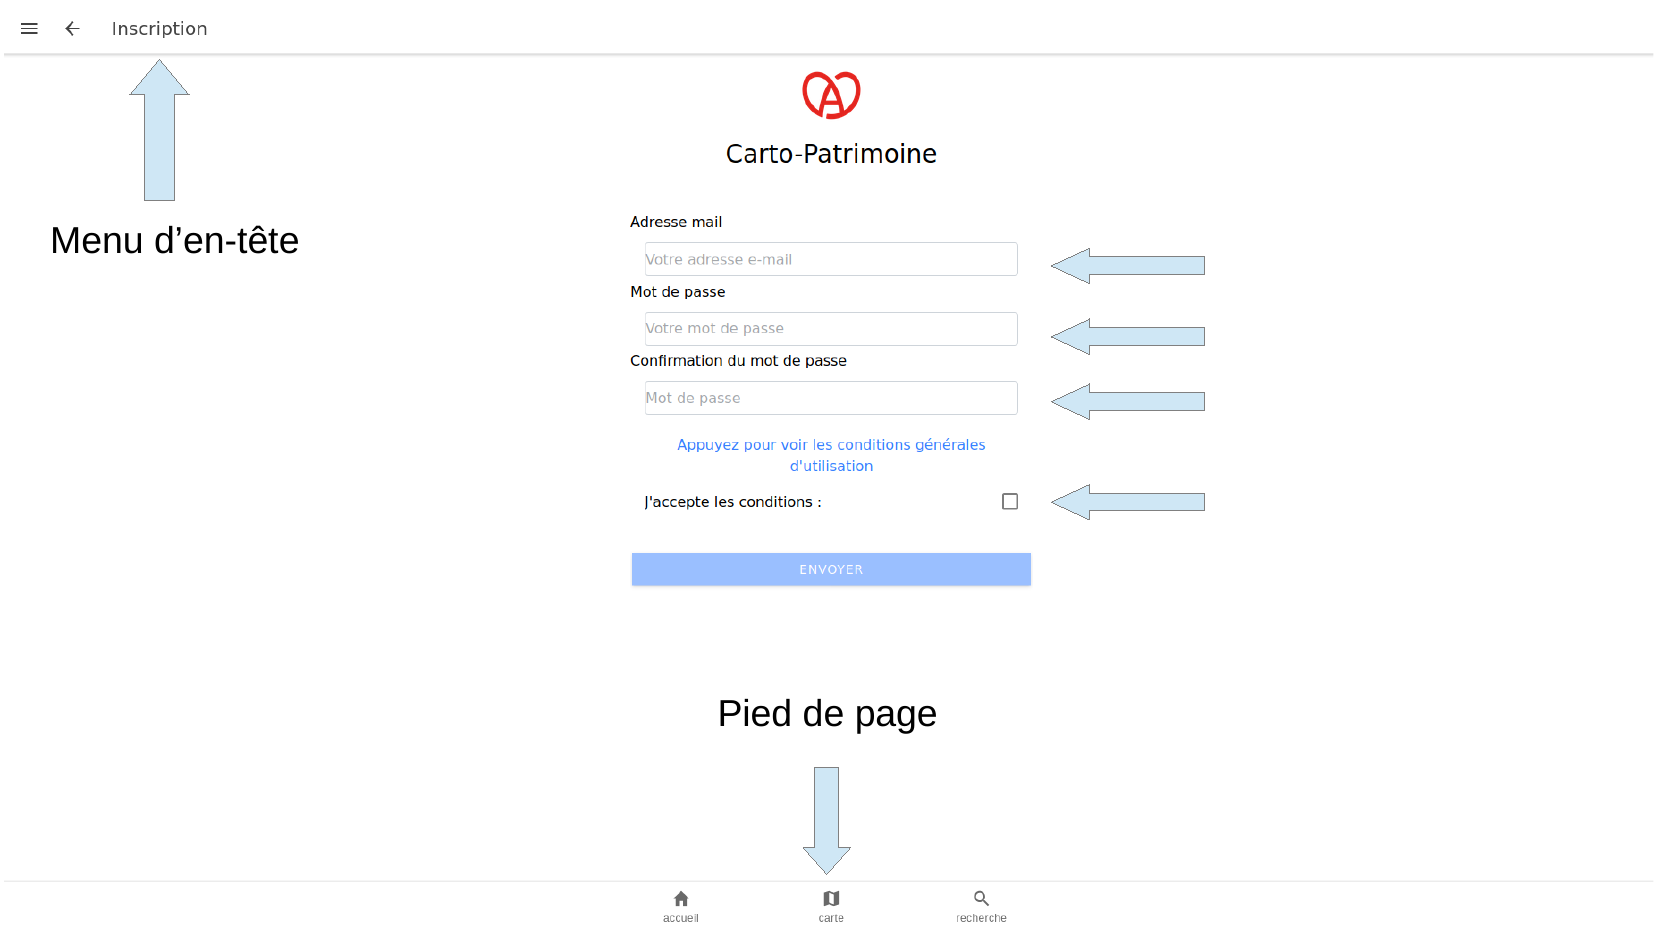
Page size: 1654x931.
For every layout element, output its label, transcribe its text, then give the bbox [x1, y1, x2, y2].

text_box [803, 767, 851, 875]
text_box [1051, 484, 1205, 520]
picture [4, 3, 1654, 931]
text_box [1051, 318, 1205, 355]
text_box [1051, 383, 1205, 420]
text_box Pied de page [702, 685, 1010, 742]
text_box Menu d’en-tête [35, 212, 319, 270]
text_box [1051, 248, 1205, 284]
text_box [129, 59, 190, 201]
